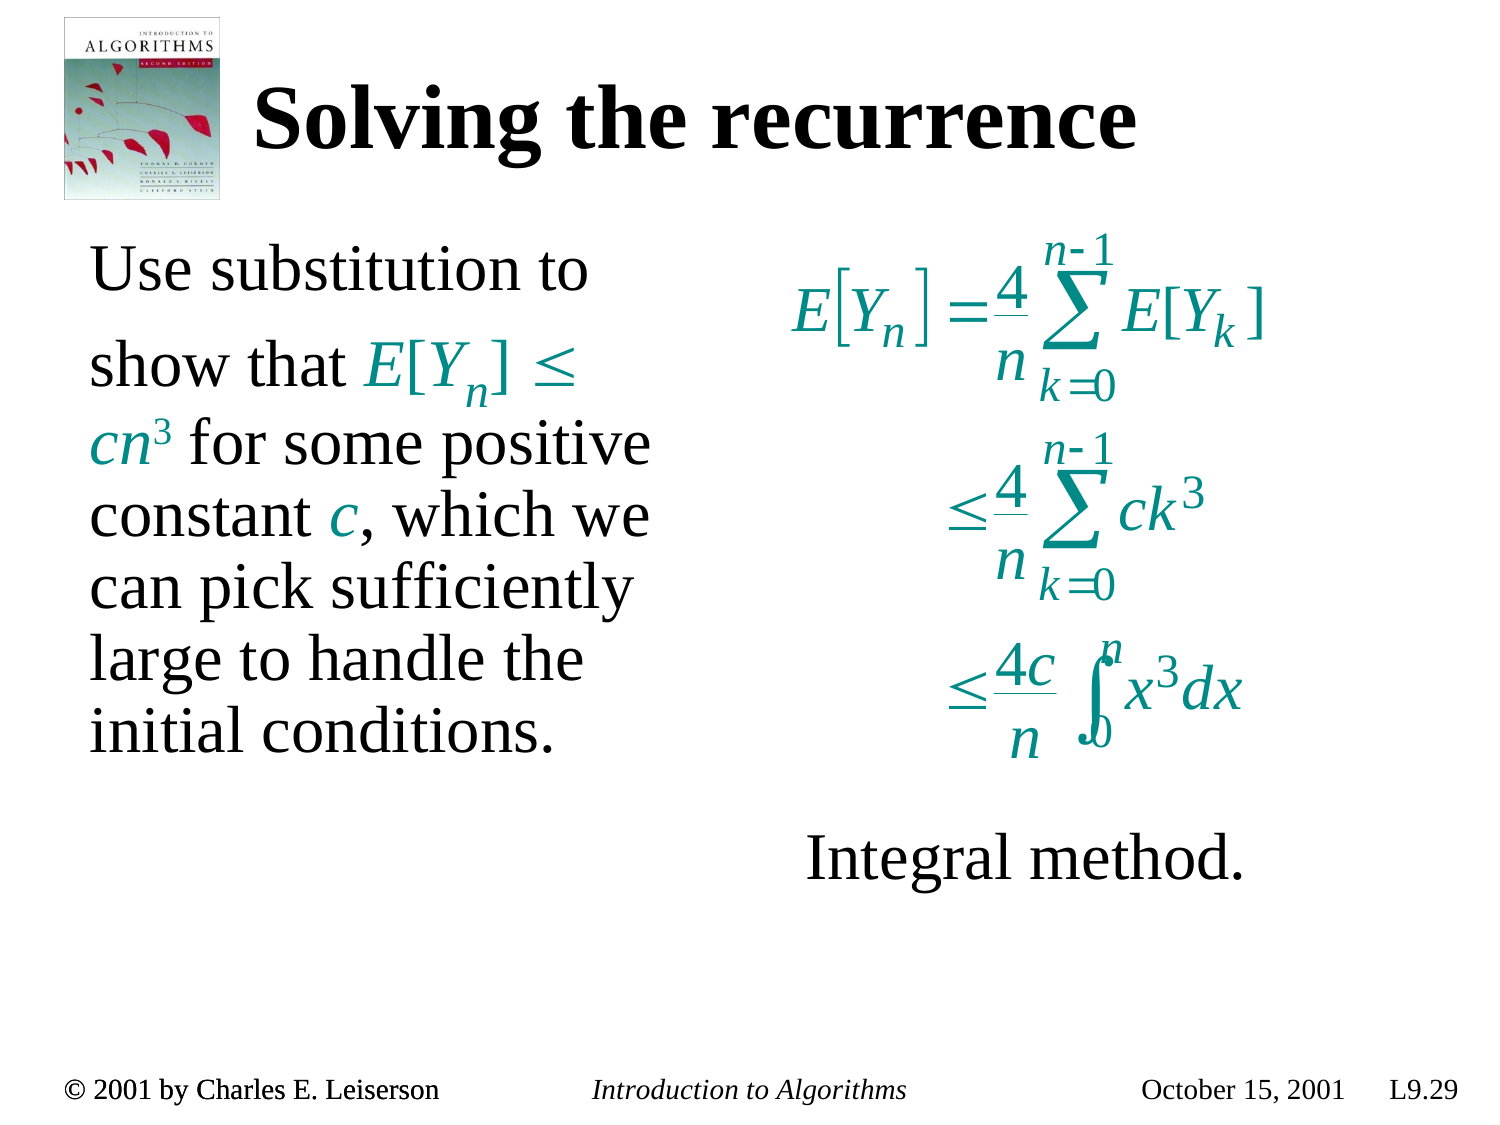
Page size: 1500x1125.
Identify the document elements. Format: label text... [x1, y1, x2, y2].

text_box Use substitution to show that E[Yn]  cn3 for some positive constant c, which we can pick sufficiently large to handle the initial conditions. [75, 224, 691, 775]
chart [787, 224, 1265, 764]
text_box Introduction to Algorithms [577, 1062, 923, 1113]
text_box Integral method. [790, 804, 1263, 901]
text_box October 15, 2001 L9.<number> [1033, 1062, 1474, 1113]
text_box Solving the recurrence [237, 24, 1476, 213]
picture [64, 17, 220, 200]
